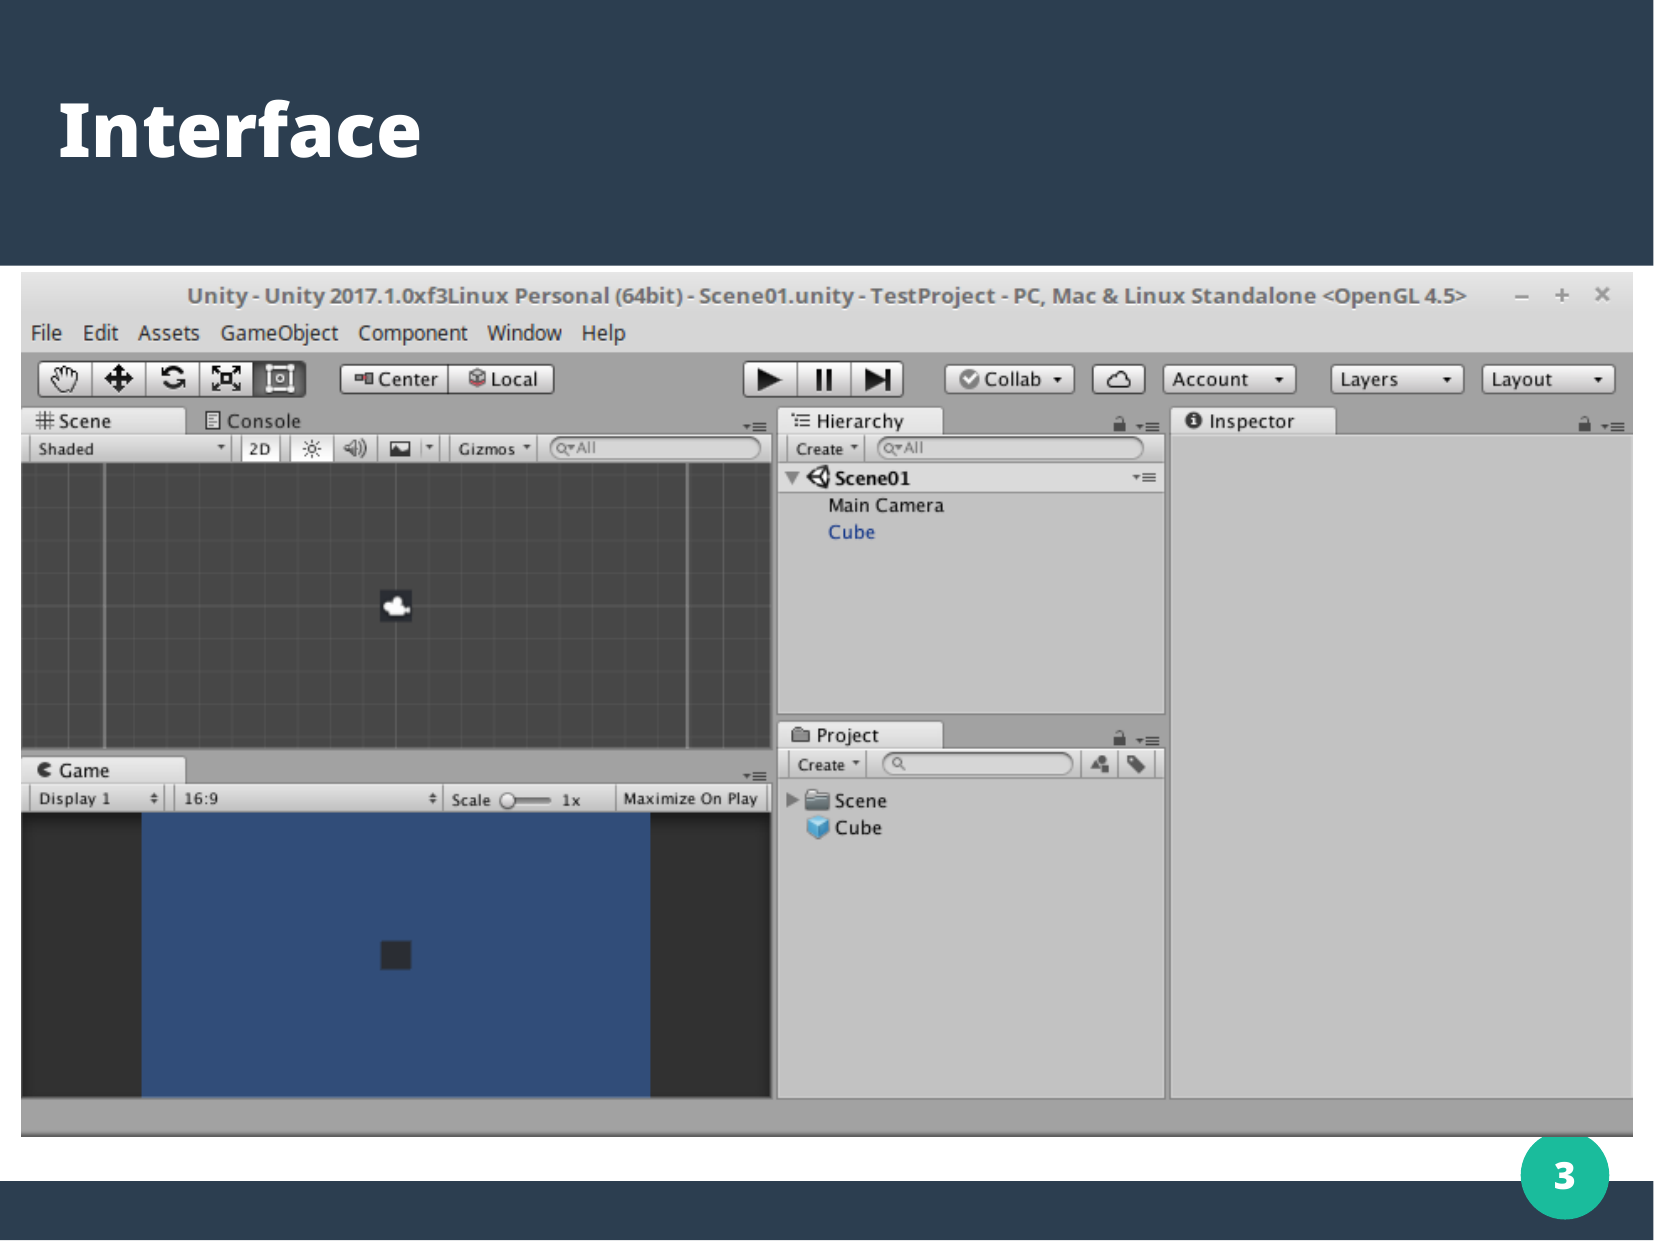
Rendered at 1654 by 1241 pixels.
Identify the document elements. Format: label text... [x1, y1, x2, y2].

picture [21, 272, 1633, 1137]
title Interface [59, 49, 1595, 207]
